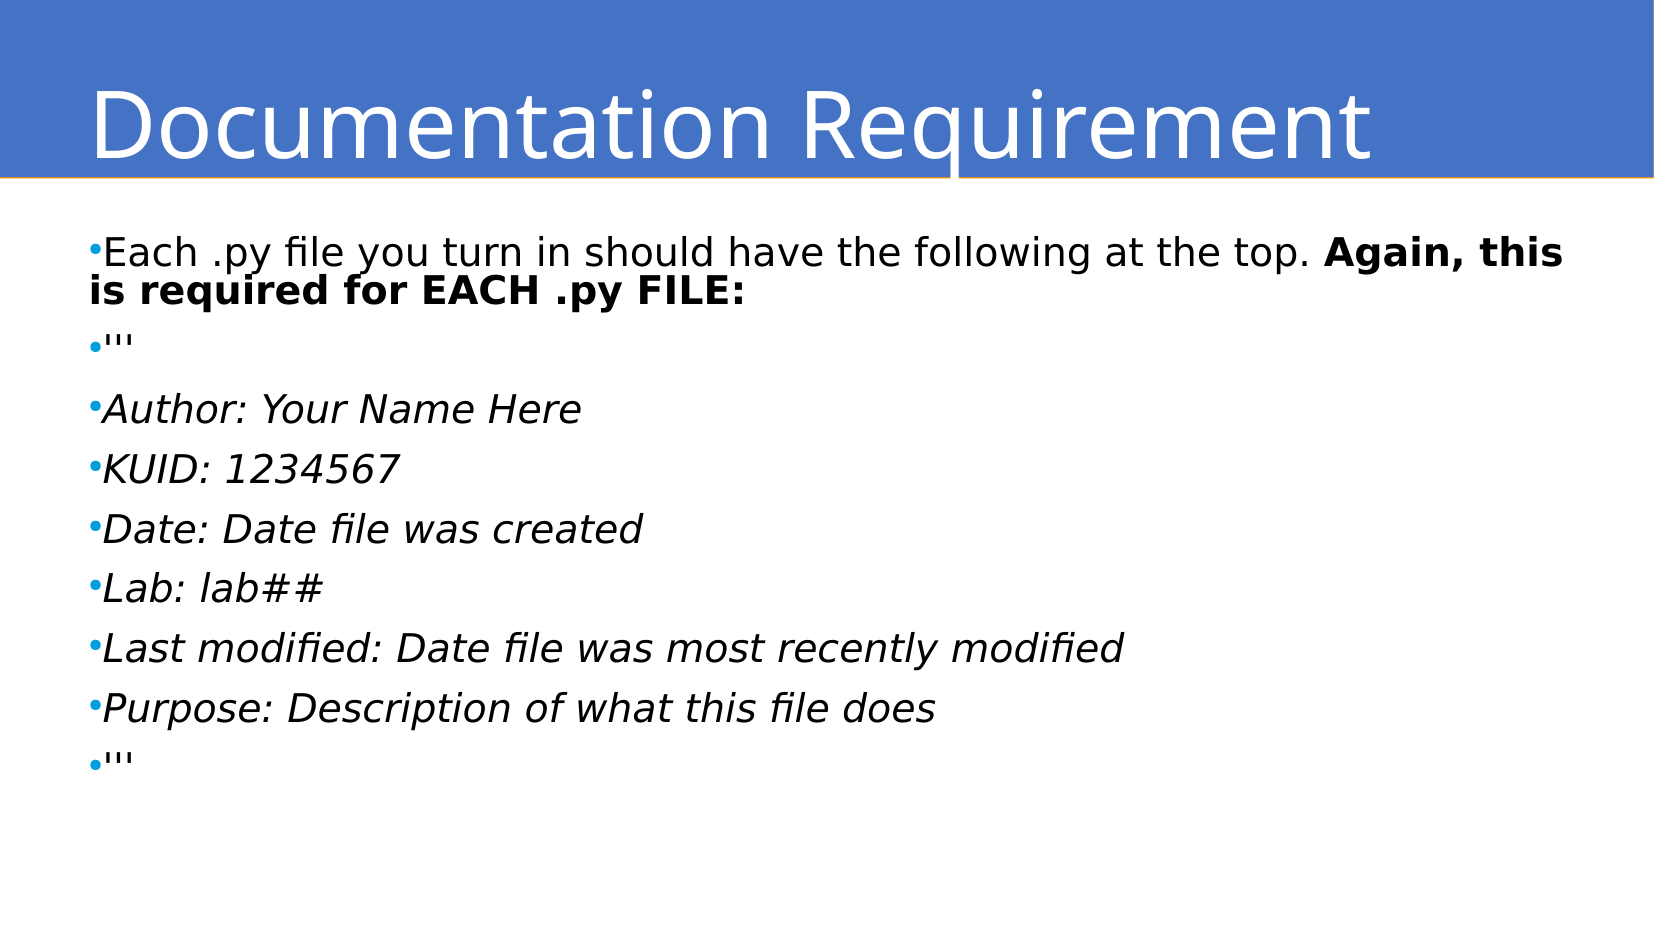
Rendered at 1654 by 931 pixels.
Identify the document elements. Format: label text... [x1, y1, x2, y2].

list Each .py file you turn in should have the following at the top. Again, this is required for EACH .py FILE: ''' Author: Your Name Here KUID: 1234567 Date: Date file was created Lab: lab## Last modified: Date file was most recently modified Purpose: Description of what this file does ''' [88, 236, 1565, 813]
title Documentation Requirement [88, 14, 1565, 178]
